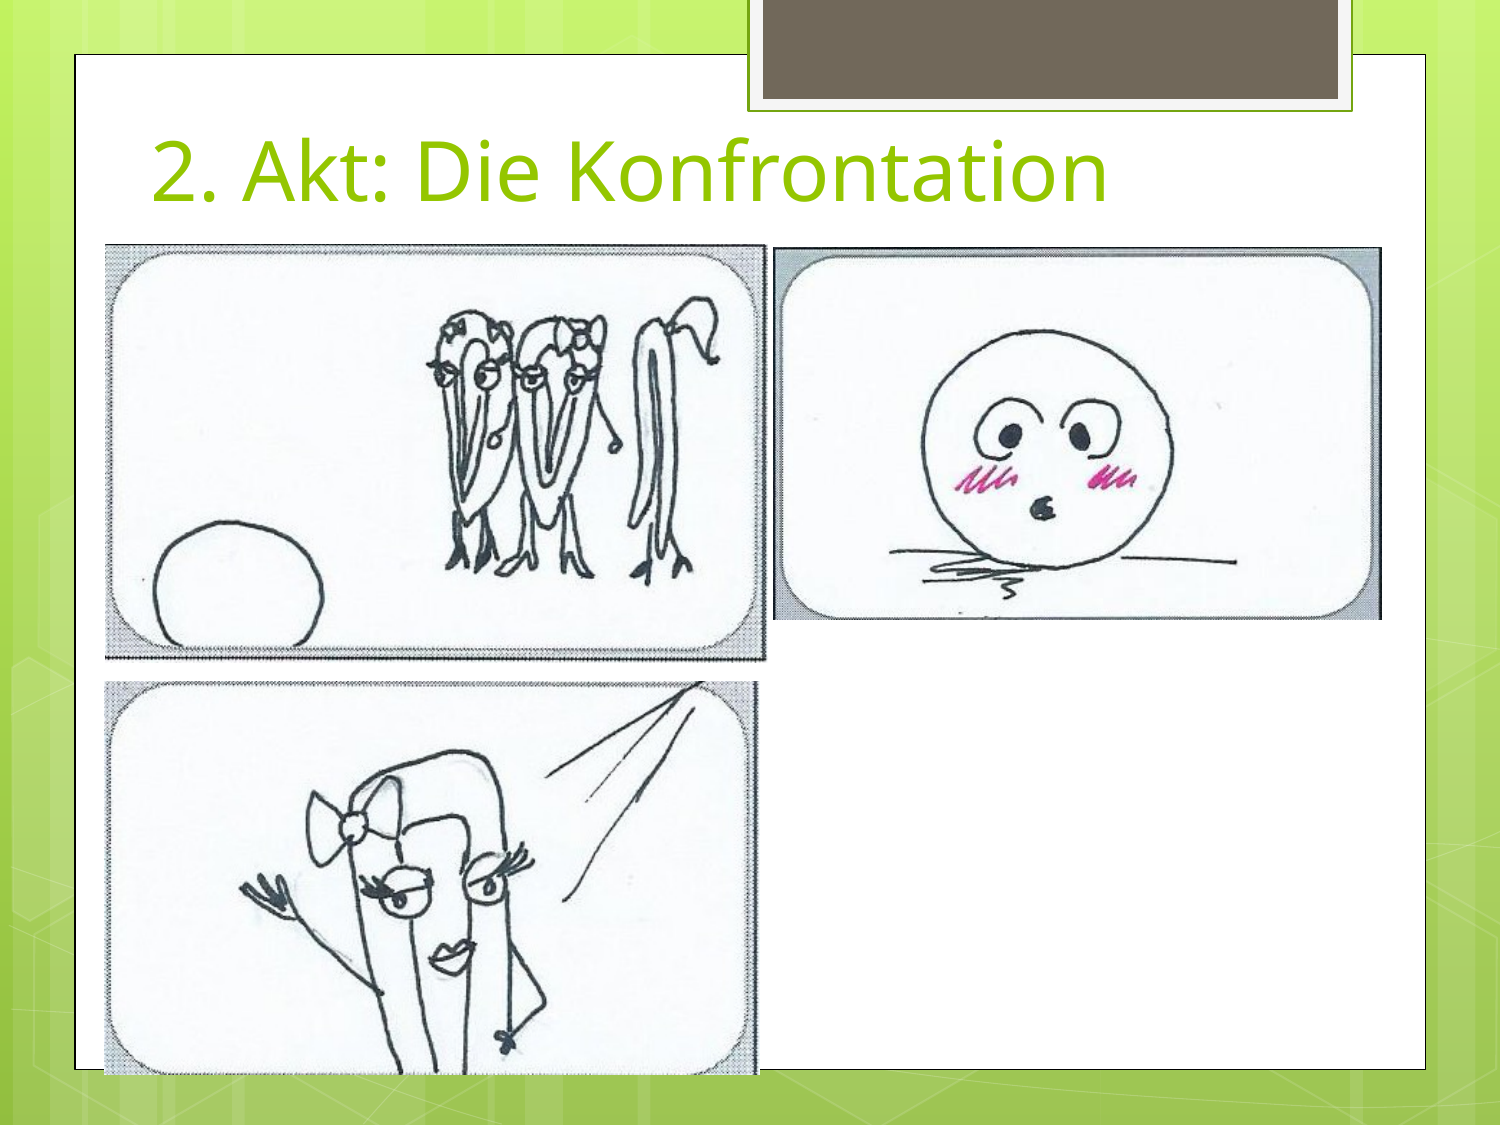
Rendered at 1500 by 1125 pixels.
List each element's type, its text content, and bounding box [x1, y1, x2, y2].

picture [105, 244, 768, 663]
picture [104, 681, 760, 1075]
title 2. Akt: Die Konfrontation [135, 37, 1289, 226]
picture [773, 248, 1382, 620]
